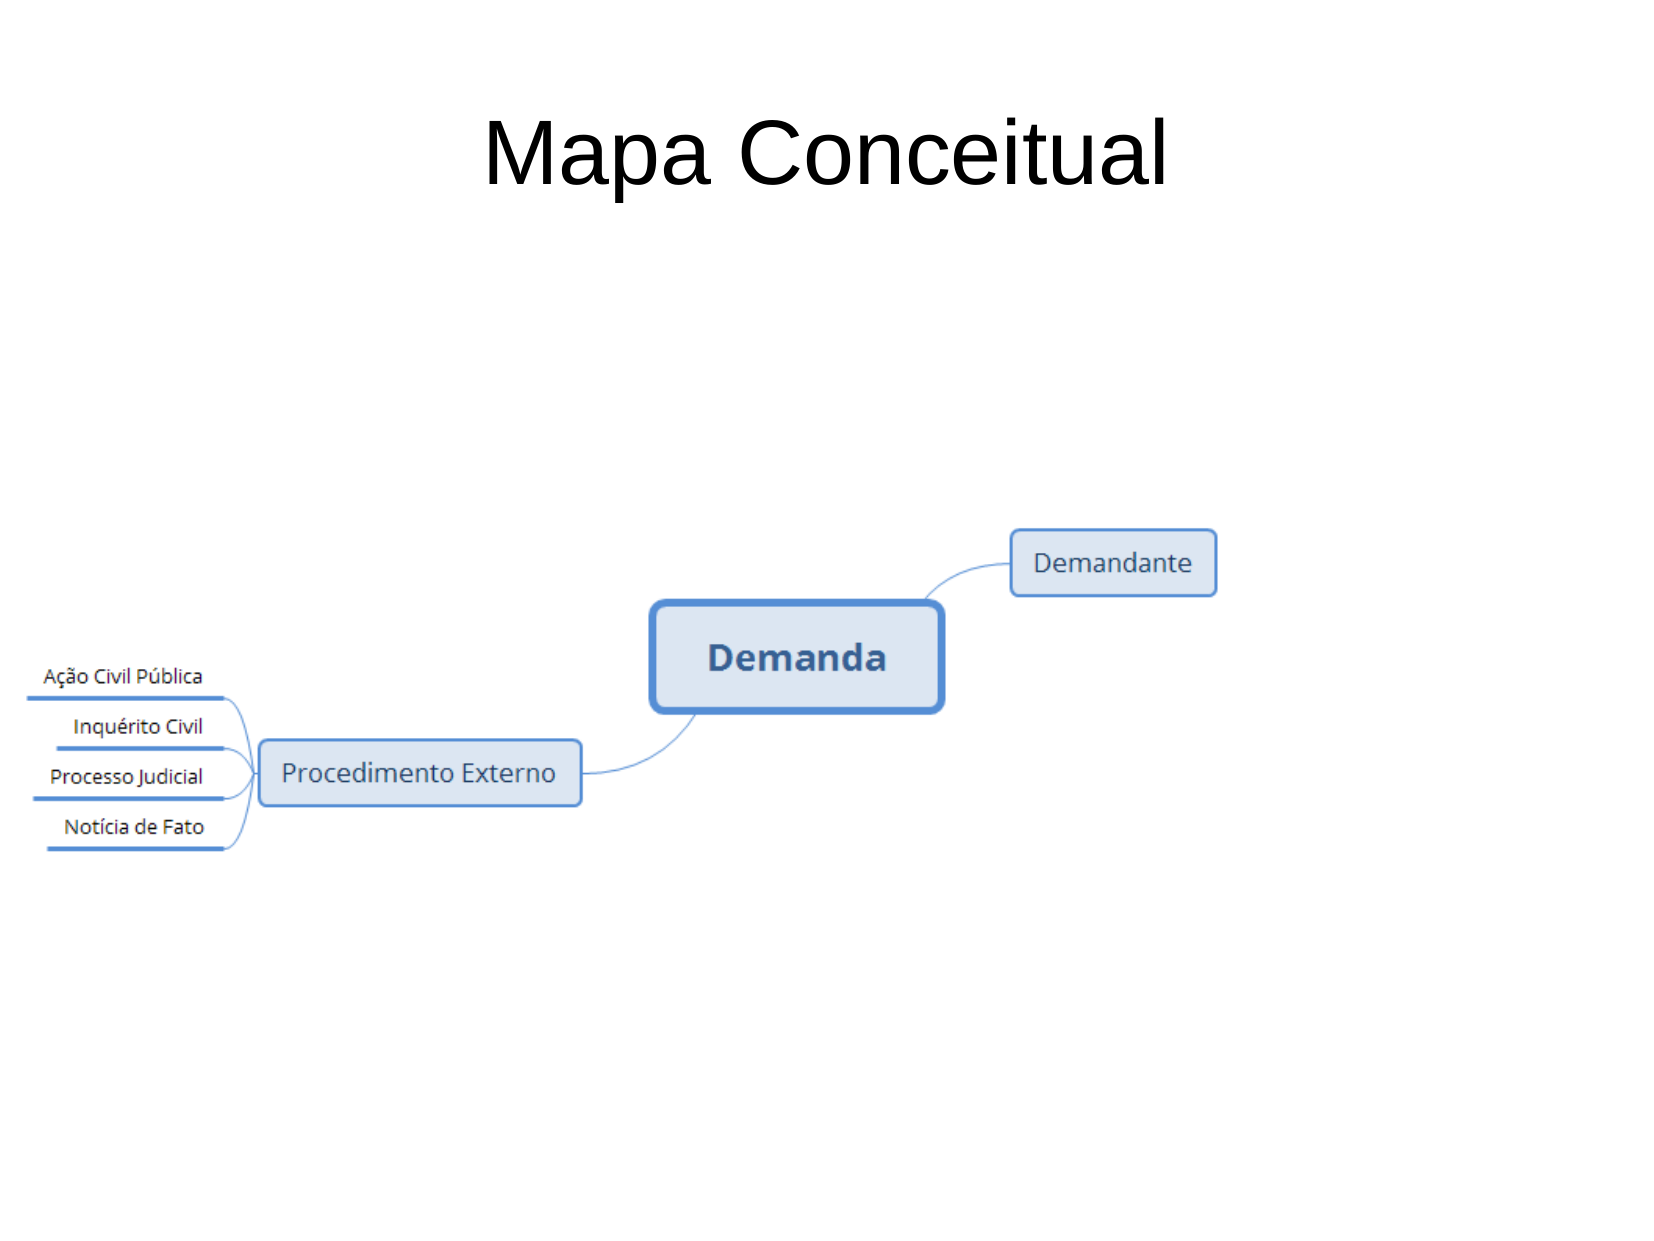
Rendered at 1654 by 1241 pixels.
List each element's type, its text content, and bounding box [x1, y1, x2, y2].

picture [0, 505, 1260, 875]
title Mapa Conceitual [82, 49, 1571, 257]
